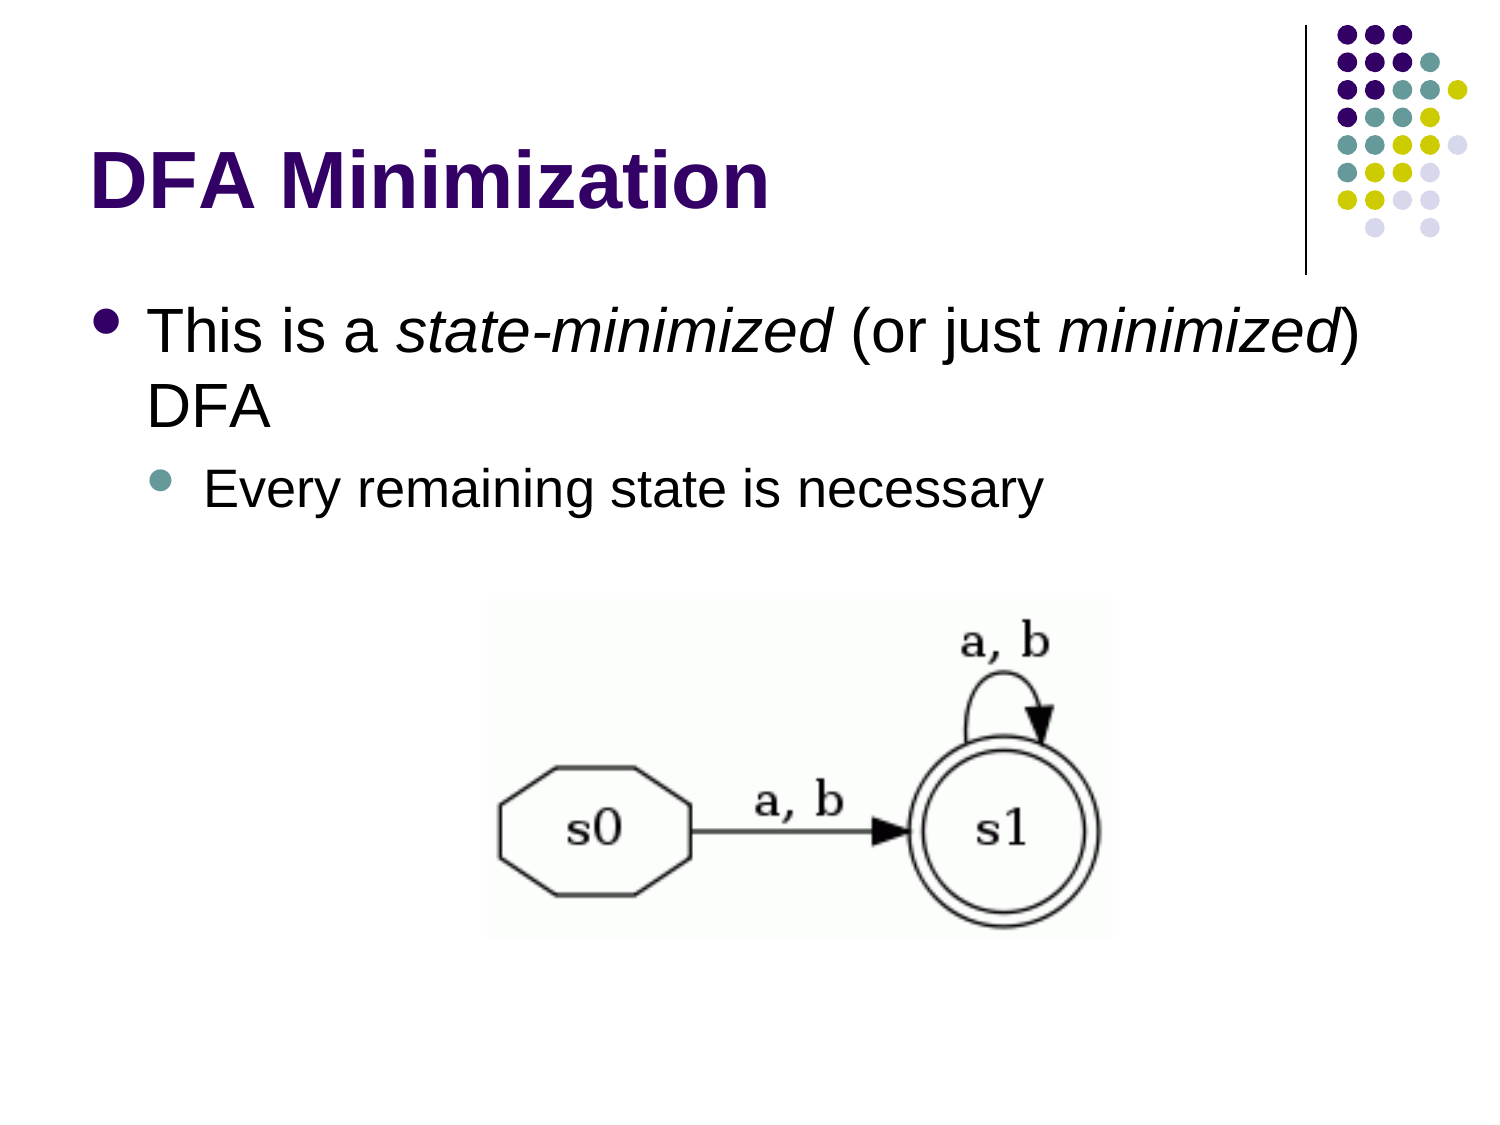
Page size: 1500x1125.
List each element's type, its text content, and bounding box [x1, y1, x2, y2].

picture [487, 599, 1113, 941]
title DFA Minimization [74, 20, 1313, 233]
list This is a state-minimized (or just minimized) DFA Every remaining state is necessary [75, 282, 1426, 1006]
